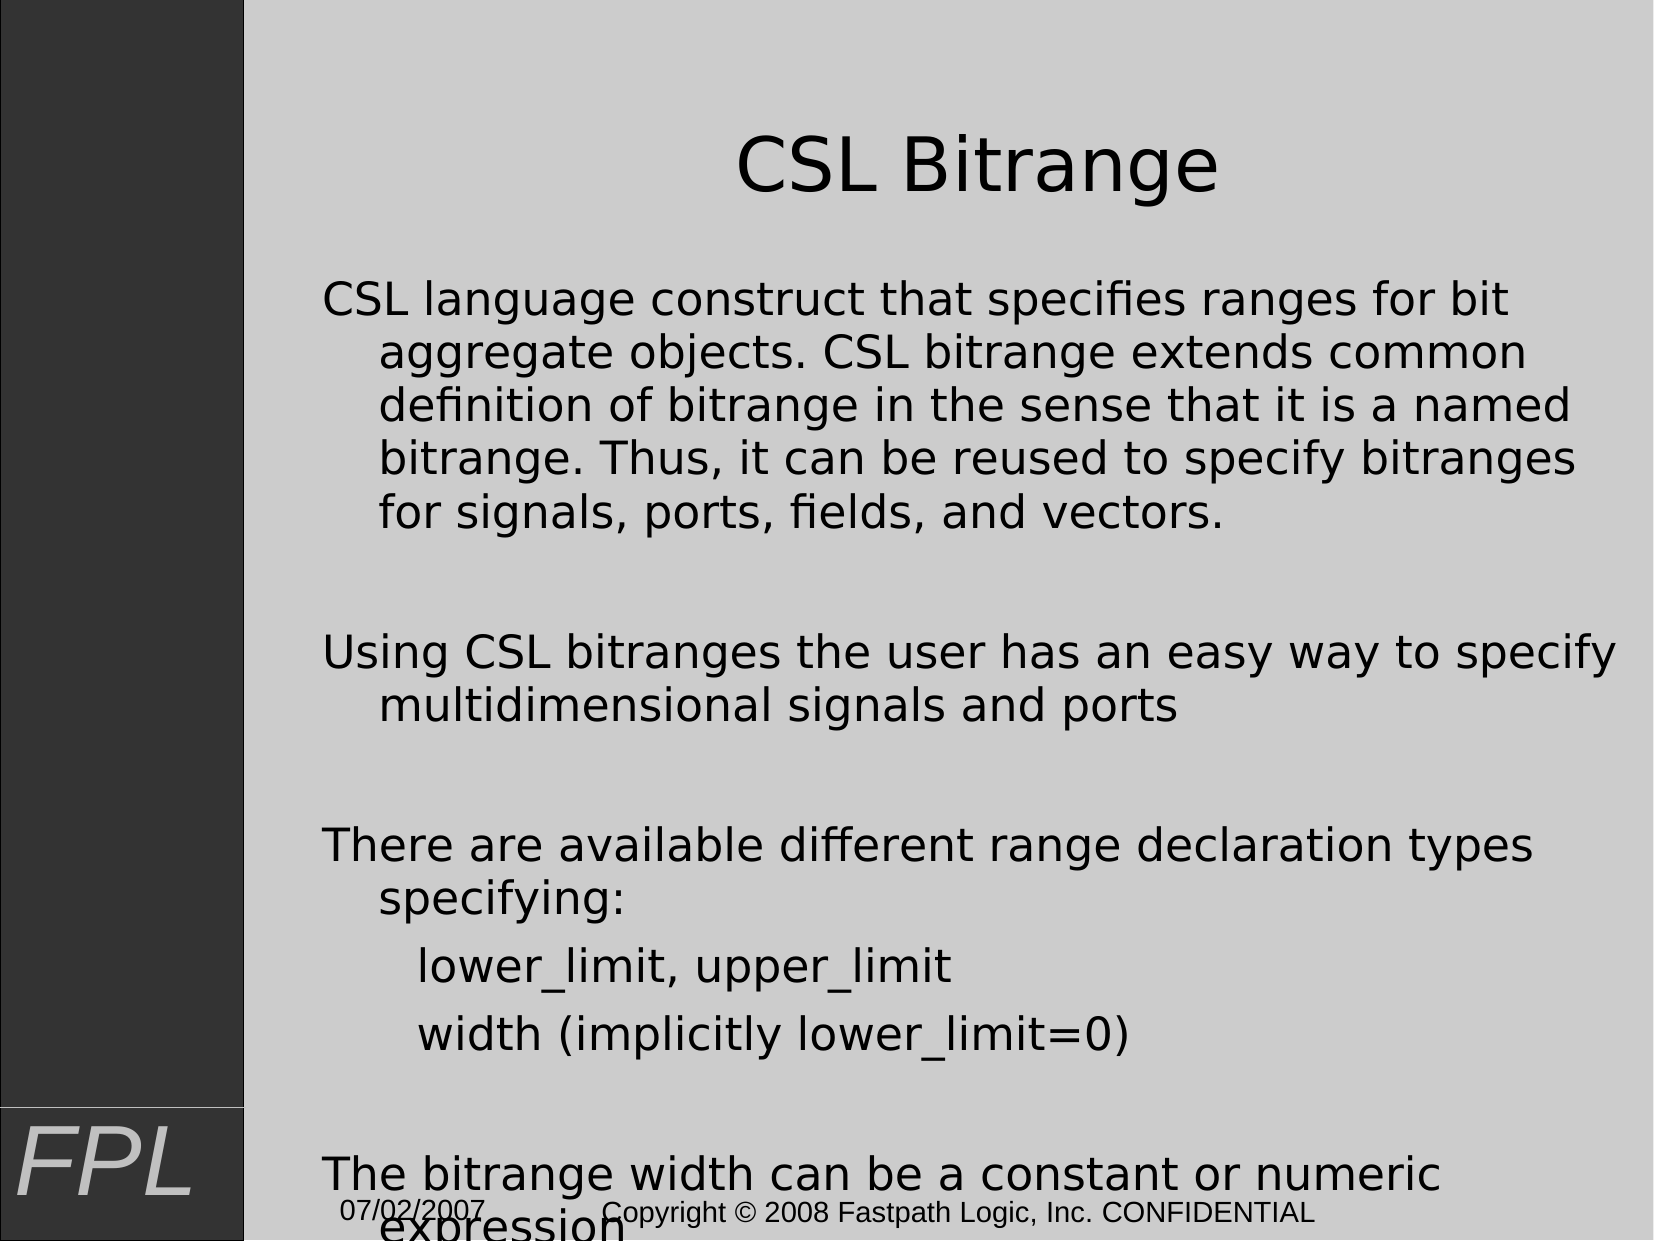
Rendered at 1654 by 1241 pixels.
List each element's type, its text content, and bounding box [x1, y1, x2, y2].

list CSL language construct that specifies ranges for bit aggregate objects. CSL bitrange extends common definition of bitrange in the sense that it is a named bitrange. Thus, it can be reused to specify bitranges for signals, ports, fields, and vectors. Using CSL bitranges the user has an easy way to specify multidimensional signals and ports There are available different range declaration types specifying: lower_limit, upper_limit width (implicitly lower_limit=0) The bitrange width can be a constant or numeric expression [322, 272, 1635, 1241]
title CSL Bitrange [427, 57, 1530, 272]
